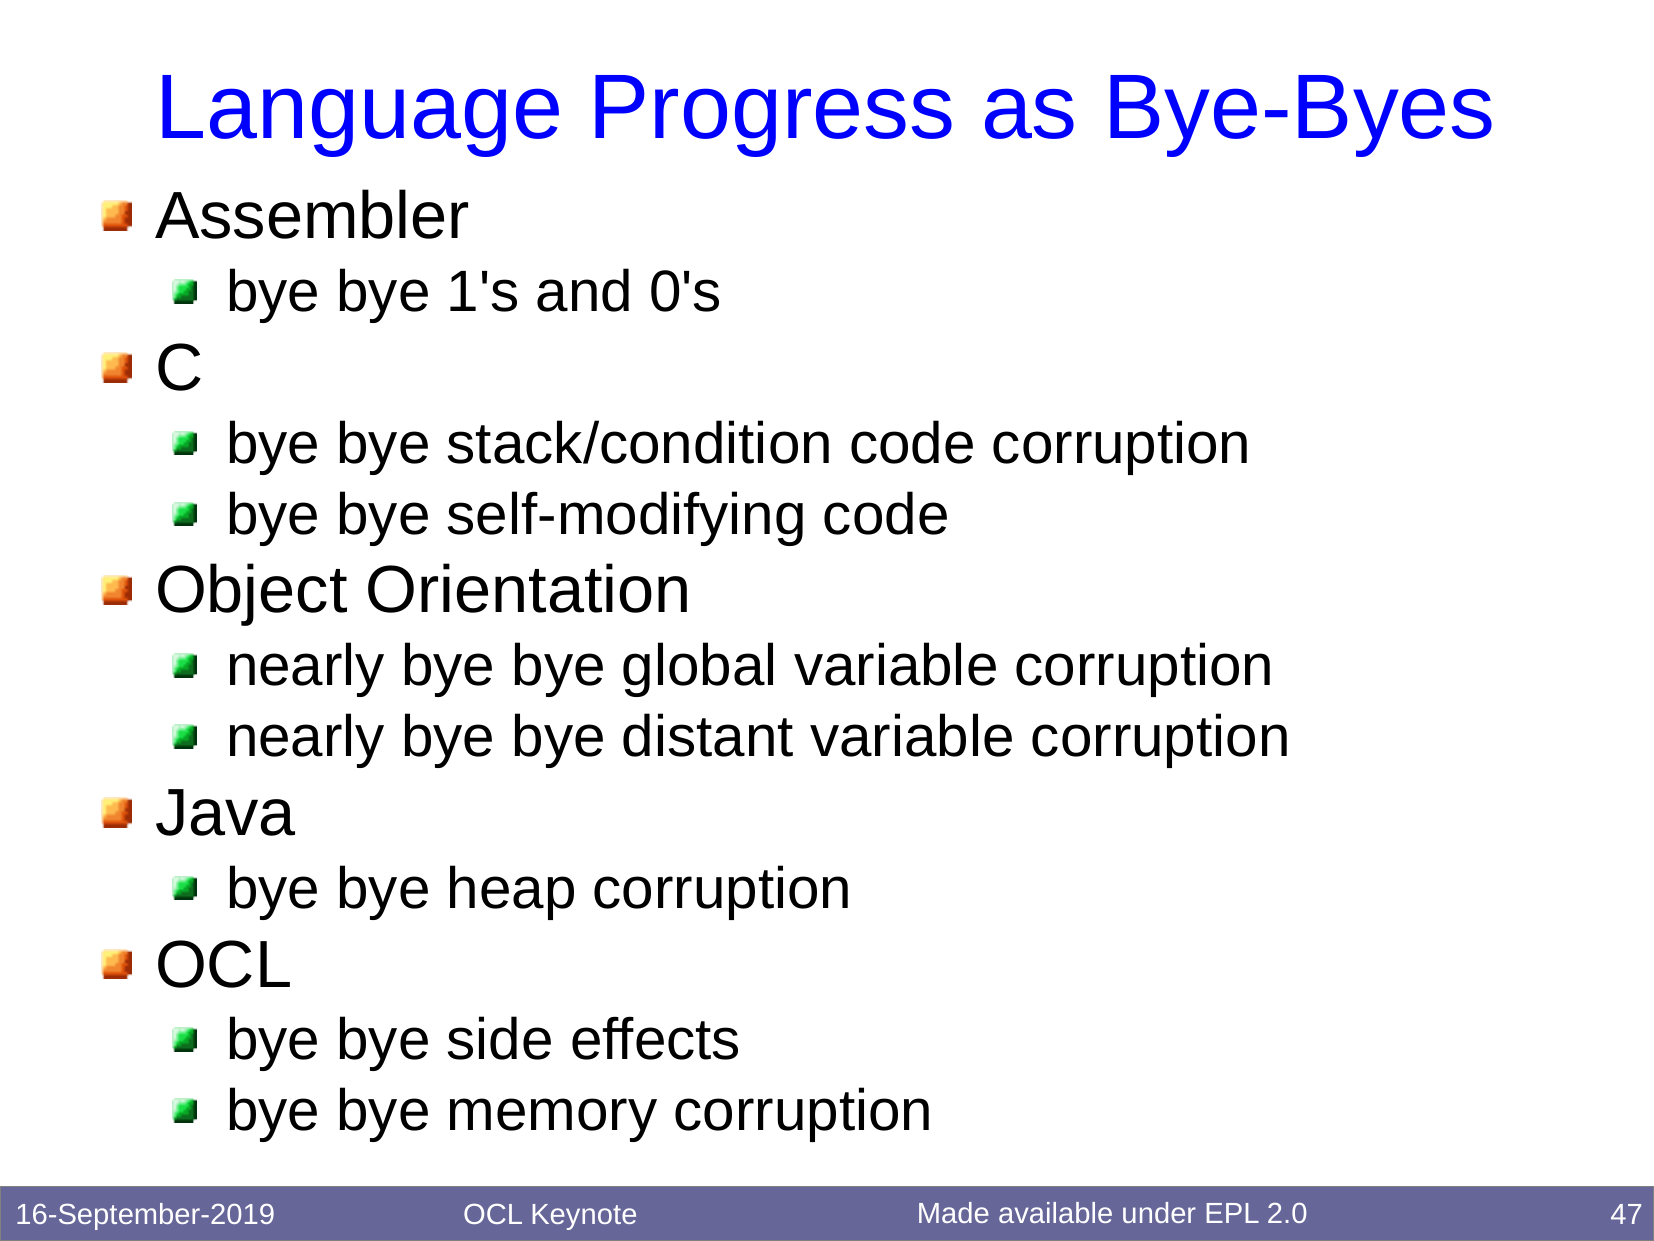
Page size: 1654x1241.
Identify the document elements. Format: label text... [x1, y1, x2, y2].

list Assembler bye bye 1's and 0's C bye bye stack/condition code corruption bye bye self-modifying code Object Orientation nearly bye bye global variable corruption nearly bye bye distant variable corruption Java bye bye heap corruption OCL bye bye side effects bye bye memory corruption [84, 178, 1573, 1144]
title Language Progress as Bye-Byes [82, 49, 1571, 165]
